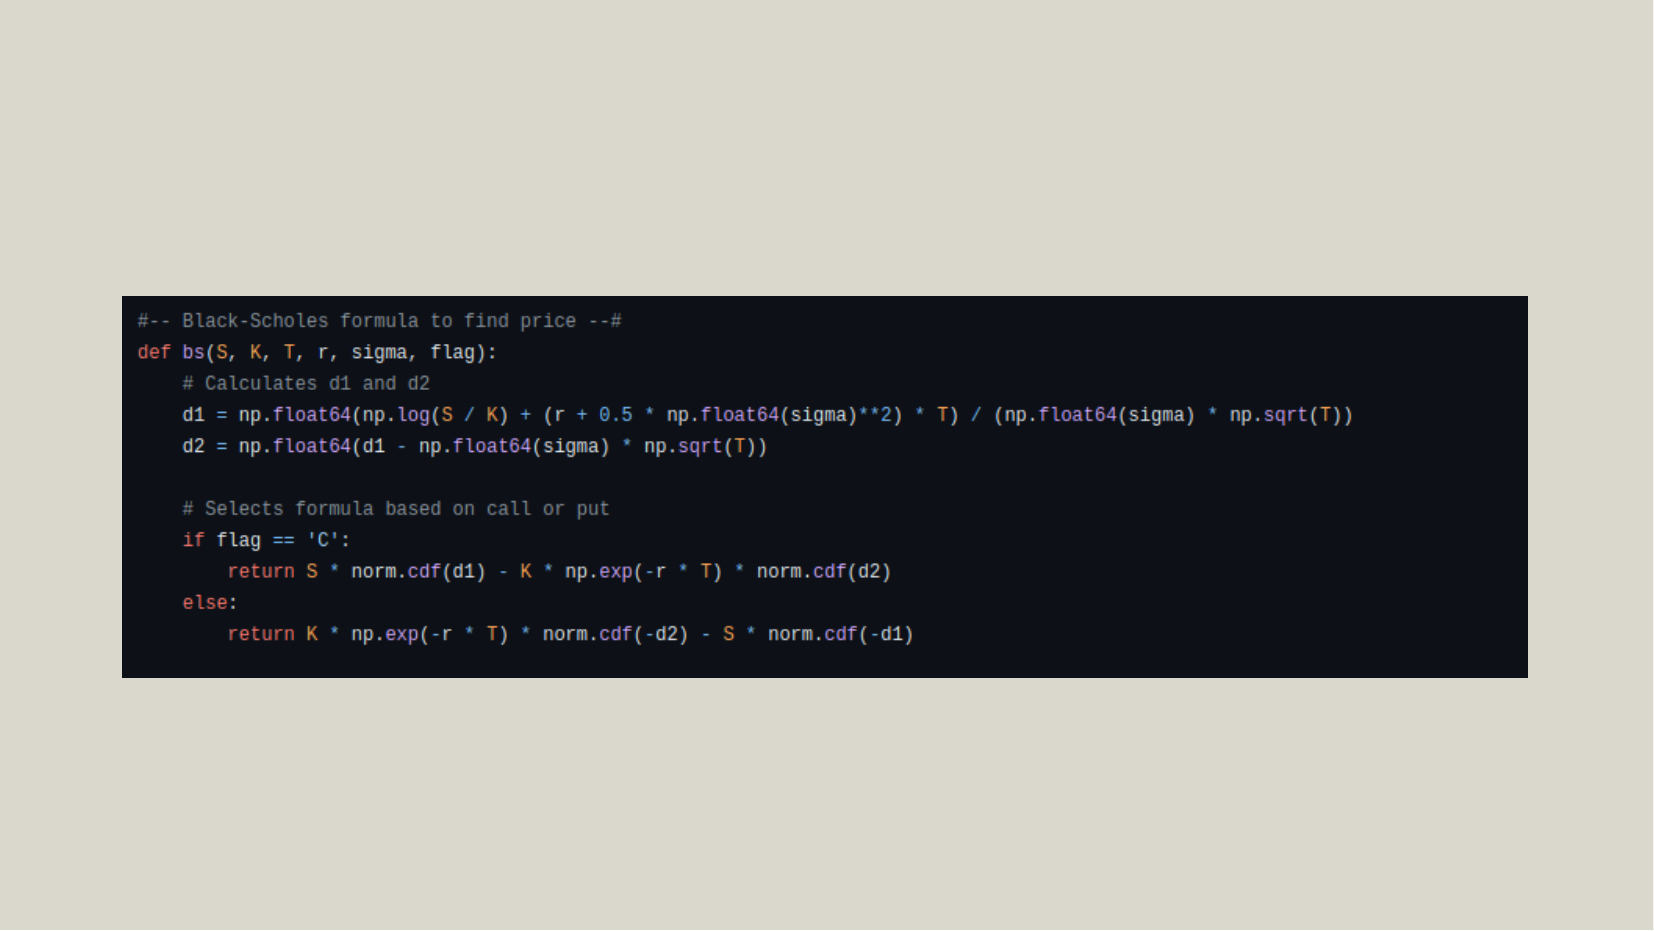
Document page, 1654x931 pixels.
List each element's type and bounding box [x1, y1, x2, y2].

picture [122, 296, 1528, 678]
